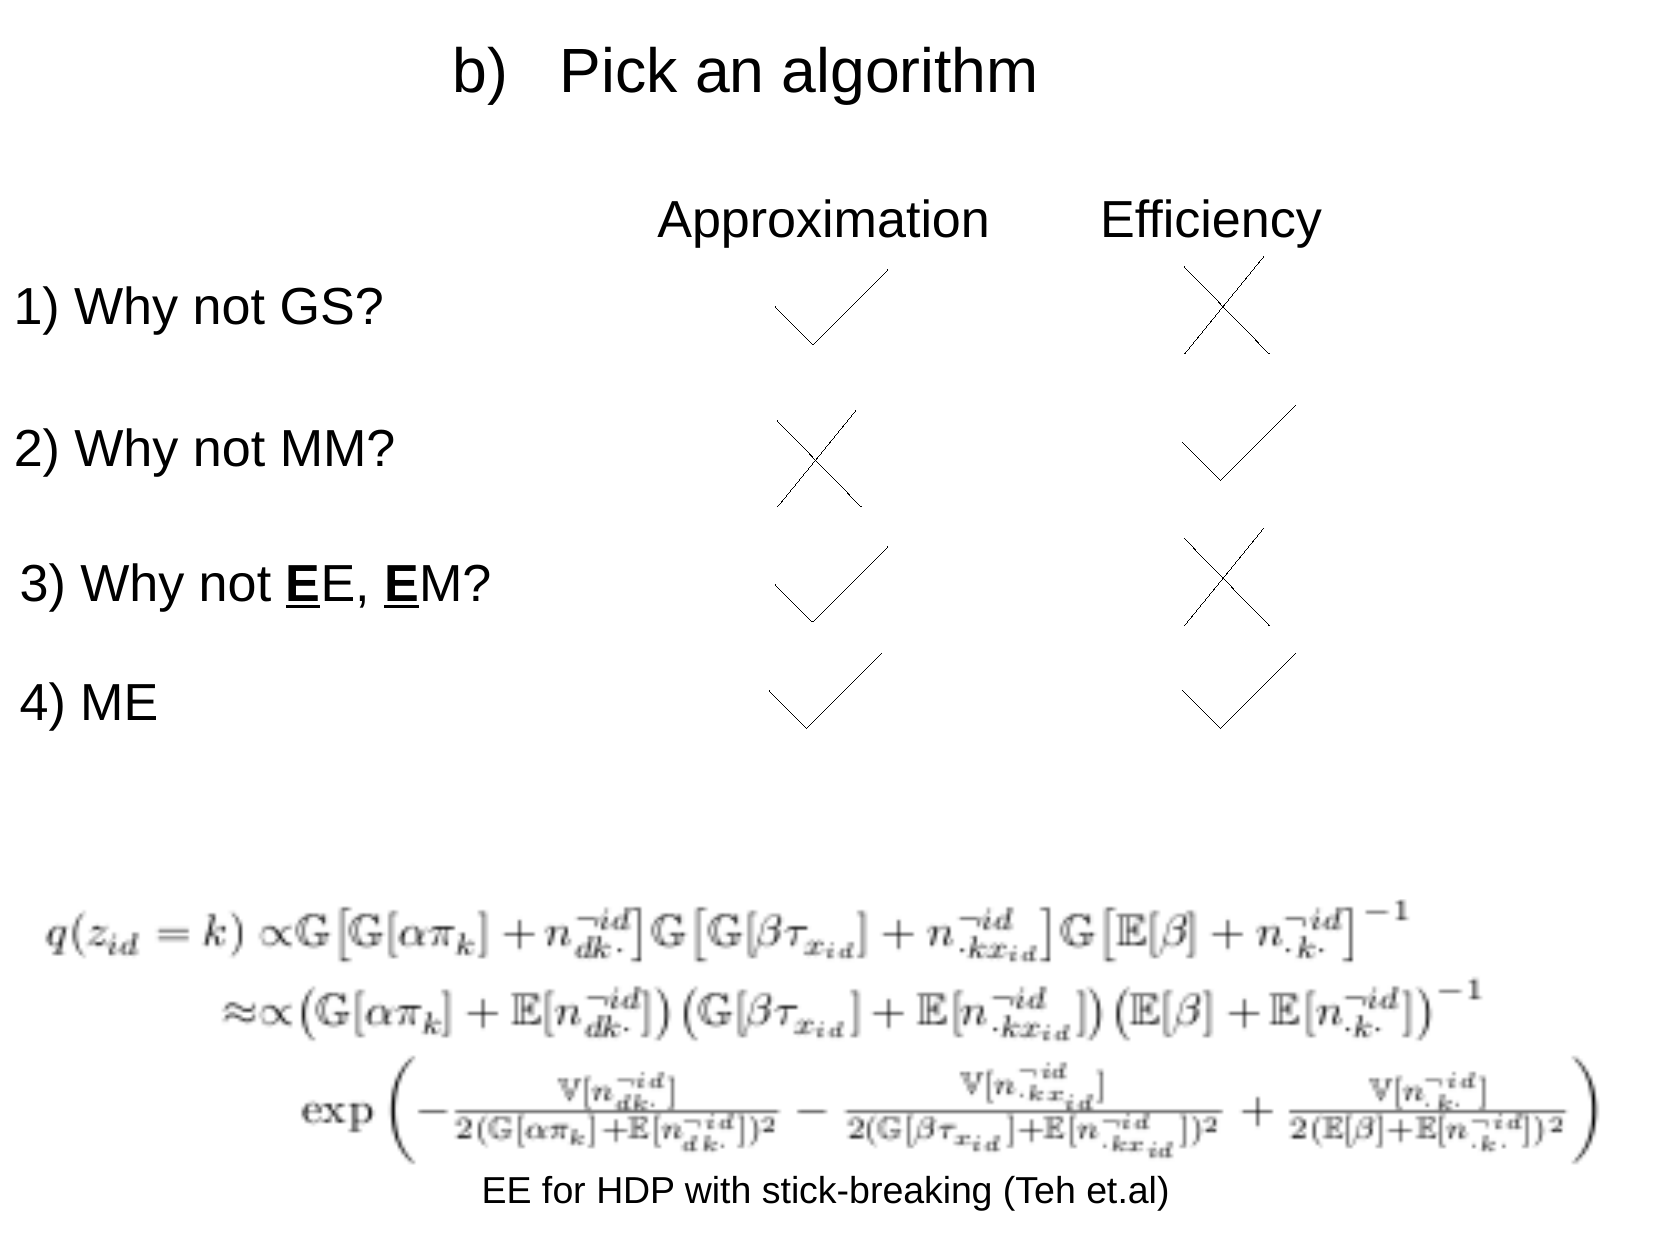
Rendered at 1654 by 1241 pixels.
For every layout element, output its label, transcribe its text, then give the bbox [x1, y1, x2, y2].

picture [37, 899, 1613, 1188]
text_box b) Pick an algorithm [437, 28, 1526, 122]
text_box 1) Why not GS? [0, 269, 1207, 460]
text_box 2) Why not MM? [0, 411, 1146, 492]
text_box 3) Why not EE, EM? [4, 547, 1483, 630]
text_box Approximation [628, 182, 1013, 263]
text_box EE for HDP with stick-breaking (Teh et.al) [466, 1162, 1270, 1224]
text_box Efficiency [1070, 182, 1456, 263]
text_box 4) ME [4, 665, 1483, 746]
